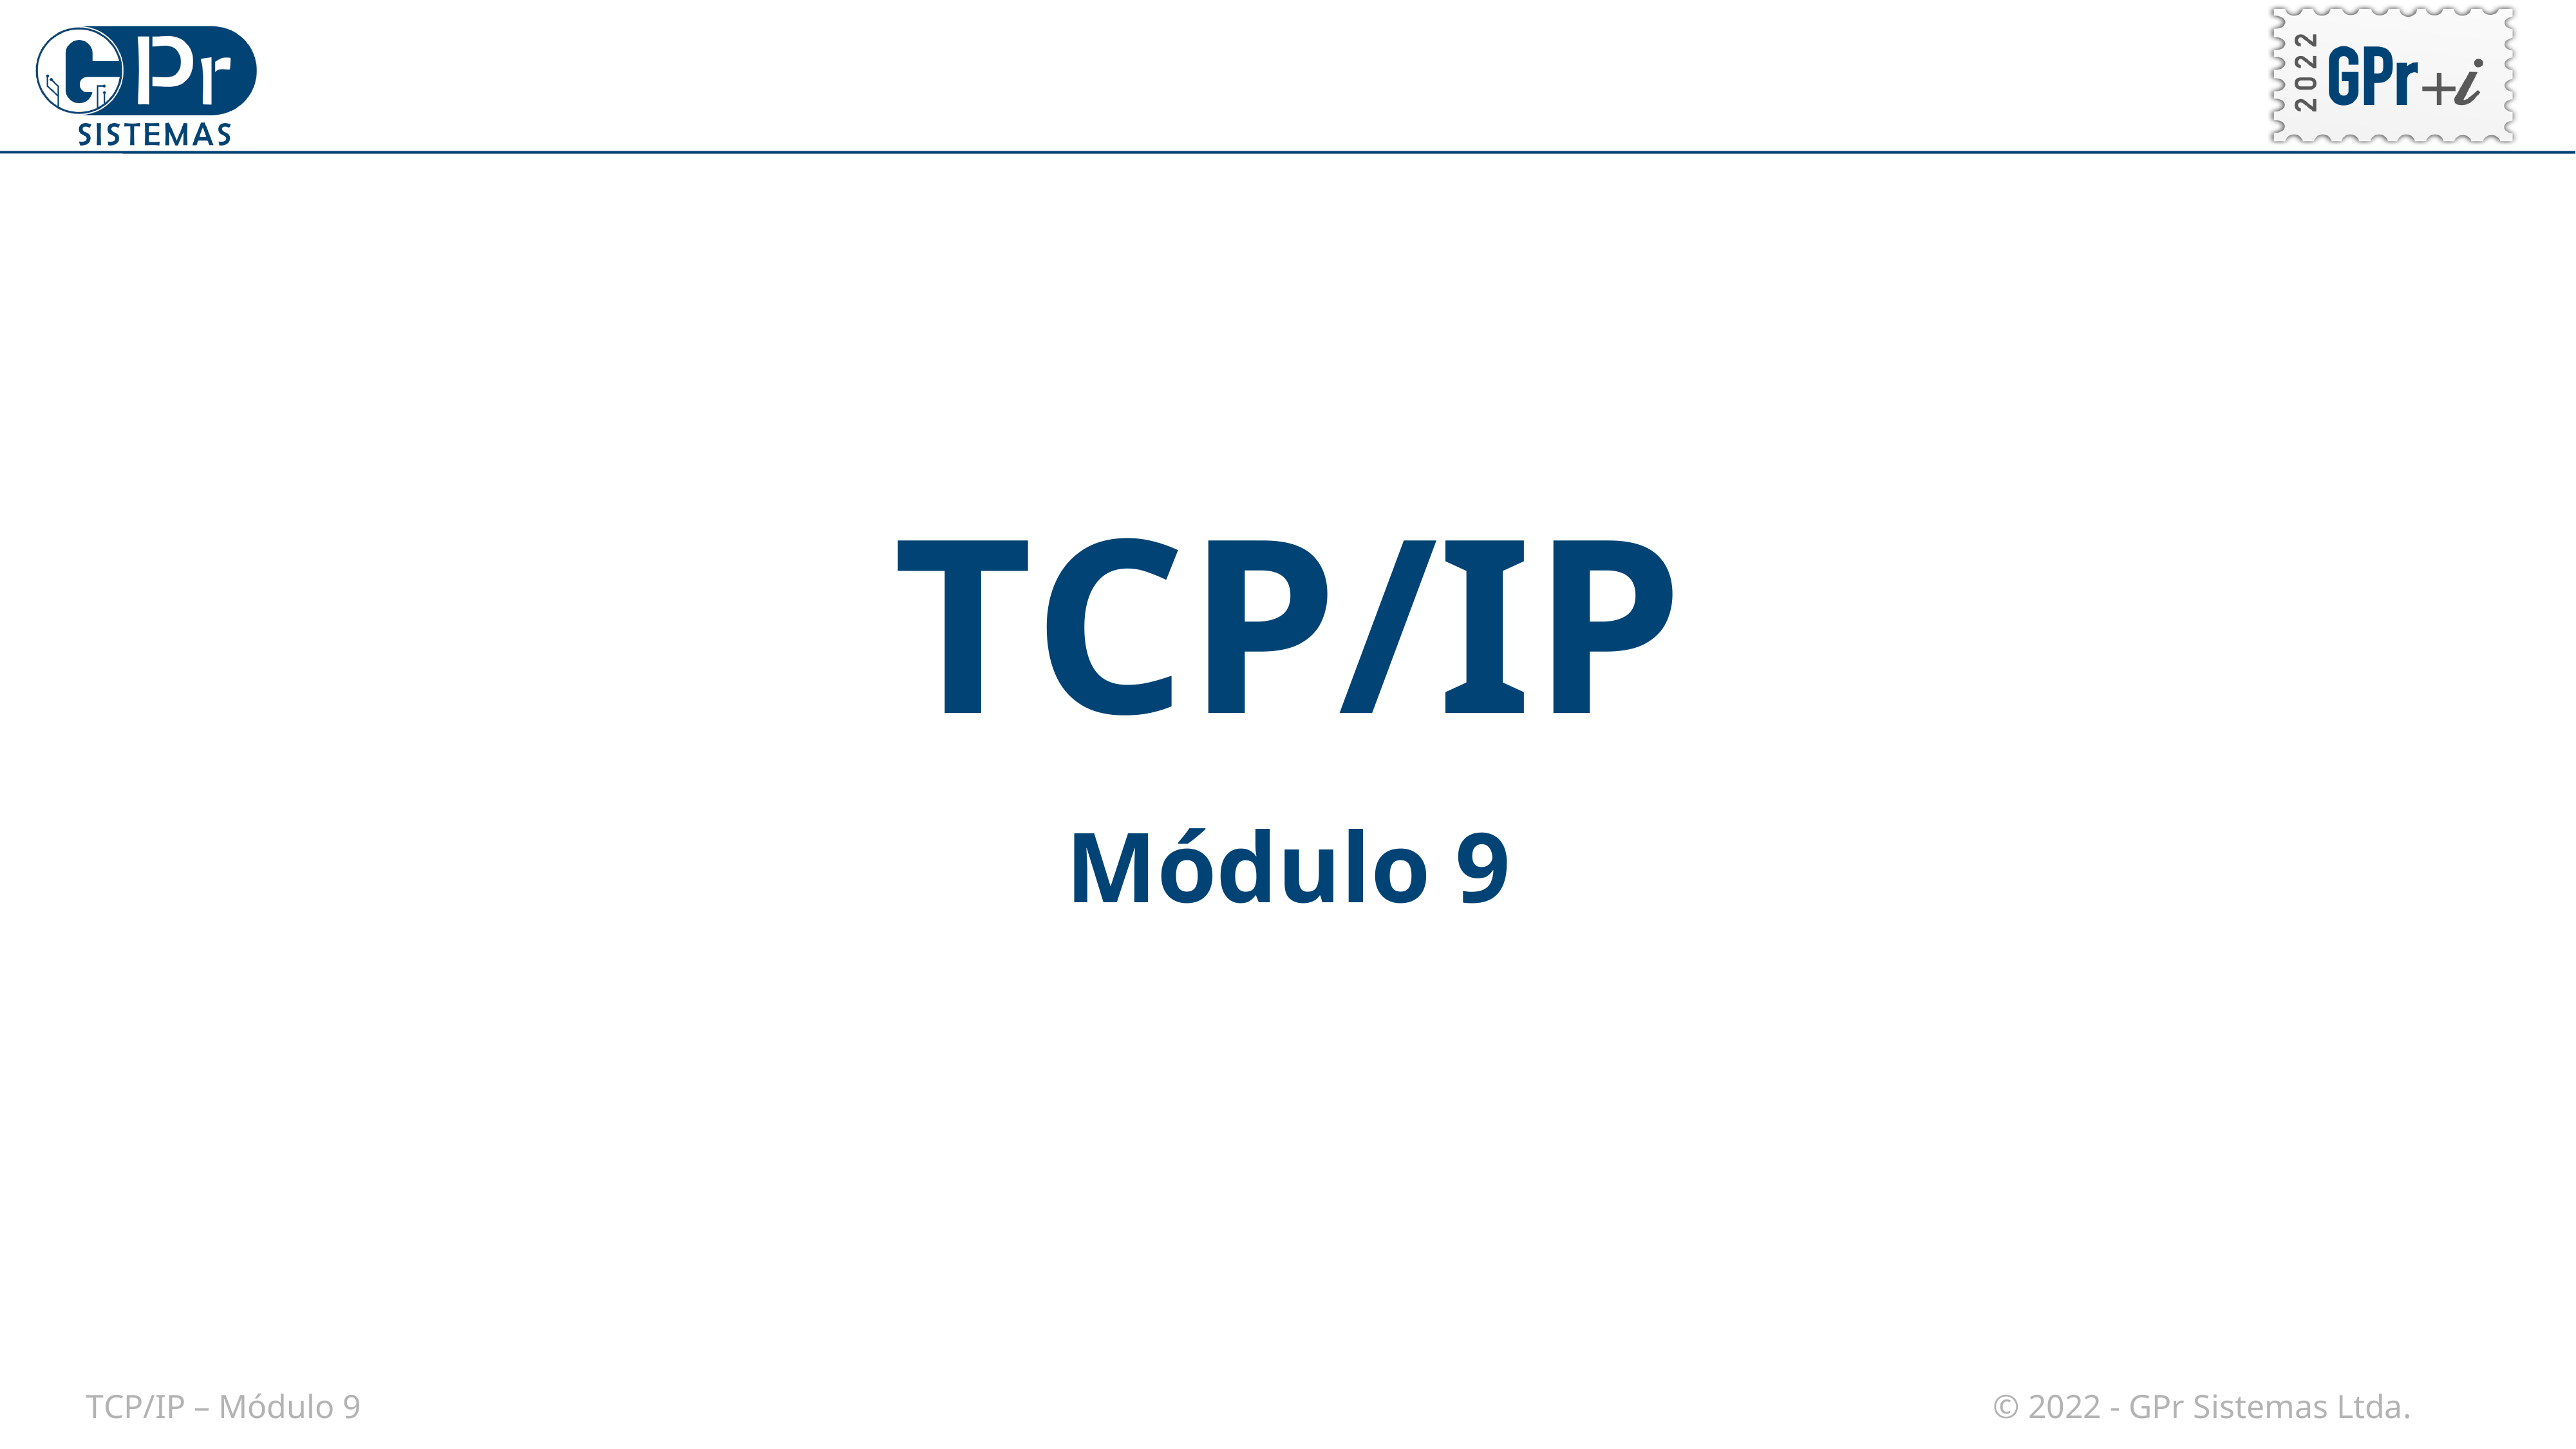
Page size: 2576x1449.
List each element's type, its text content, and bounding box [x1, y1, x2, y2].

picture [2268, 4, 2519, 145]
text_box TCP/IP Módulo 9 [81, 520, 2496, 929]
picture [34, 26, 257, 147]
